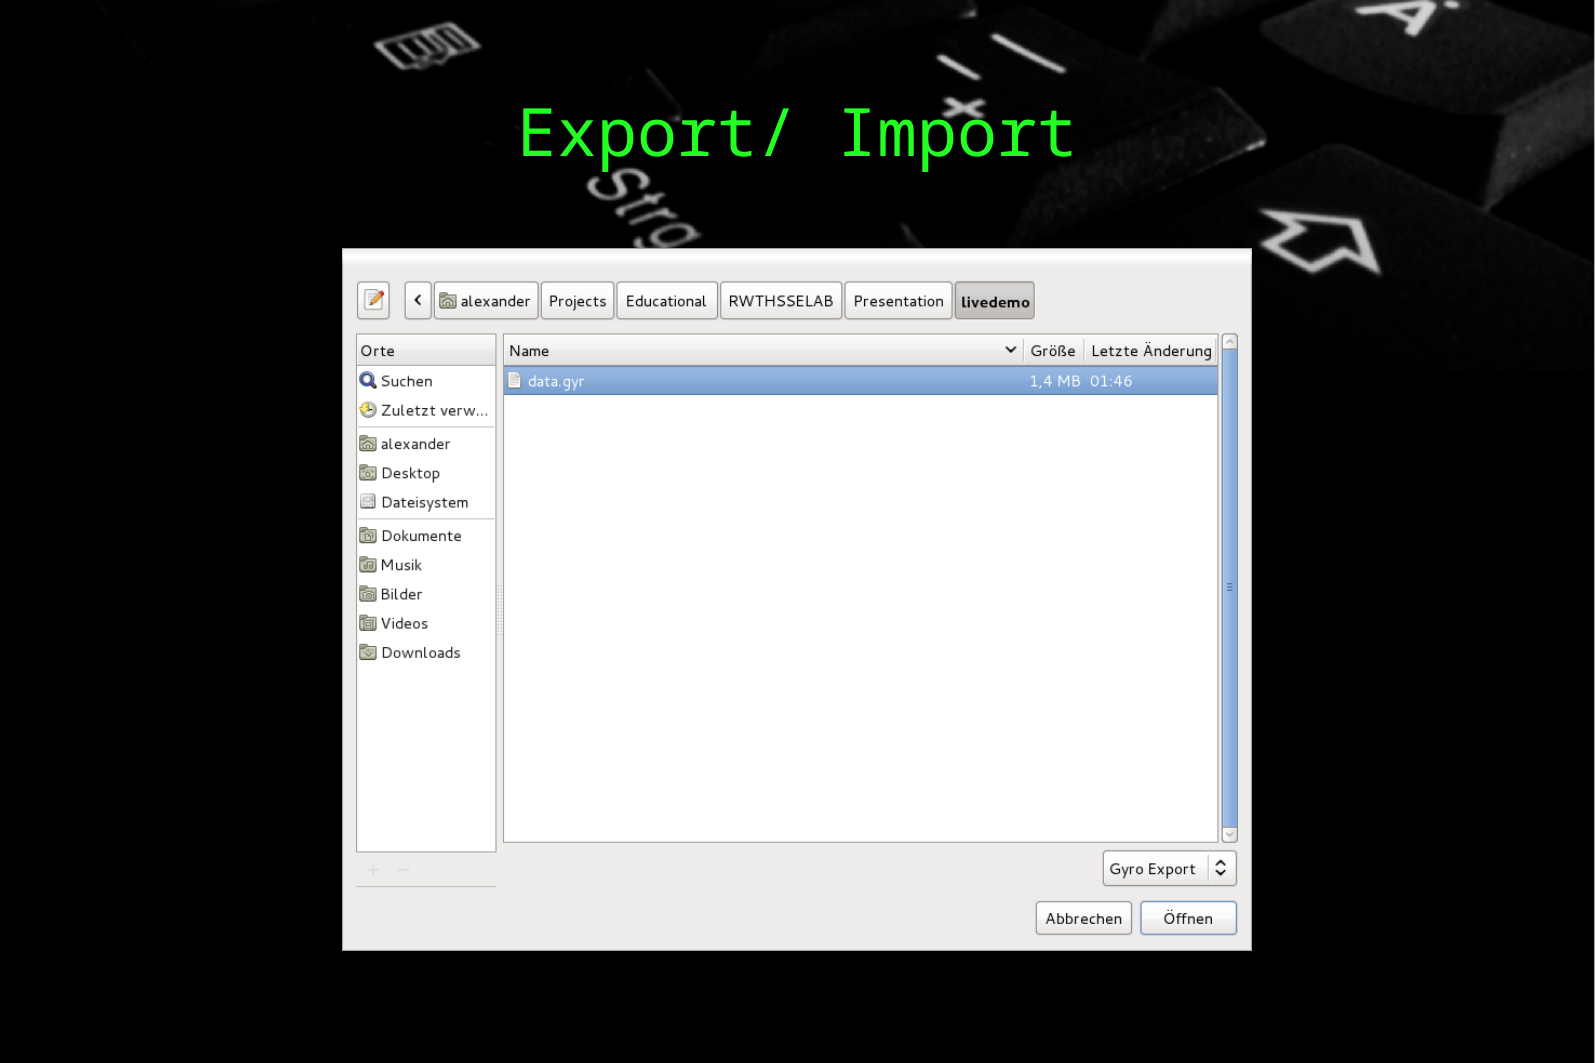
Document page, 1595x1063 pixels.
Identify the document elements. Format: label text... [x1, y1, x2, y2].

picture [0, 0, 1595, 1063]
title Export/ Import [79, 42, 1515, 220]
